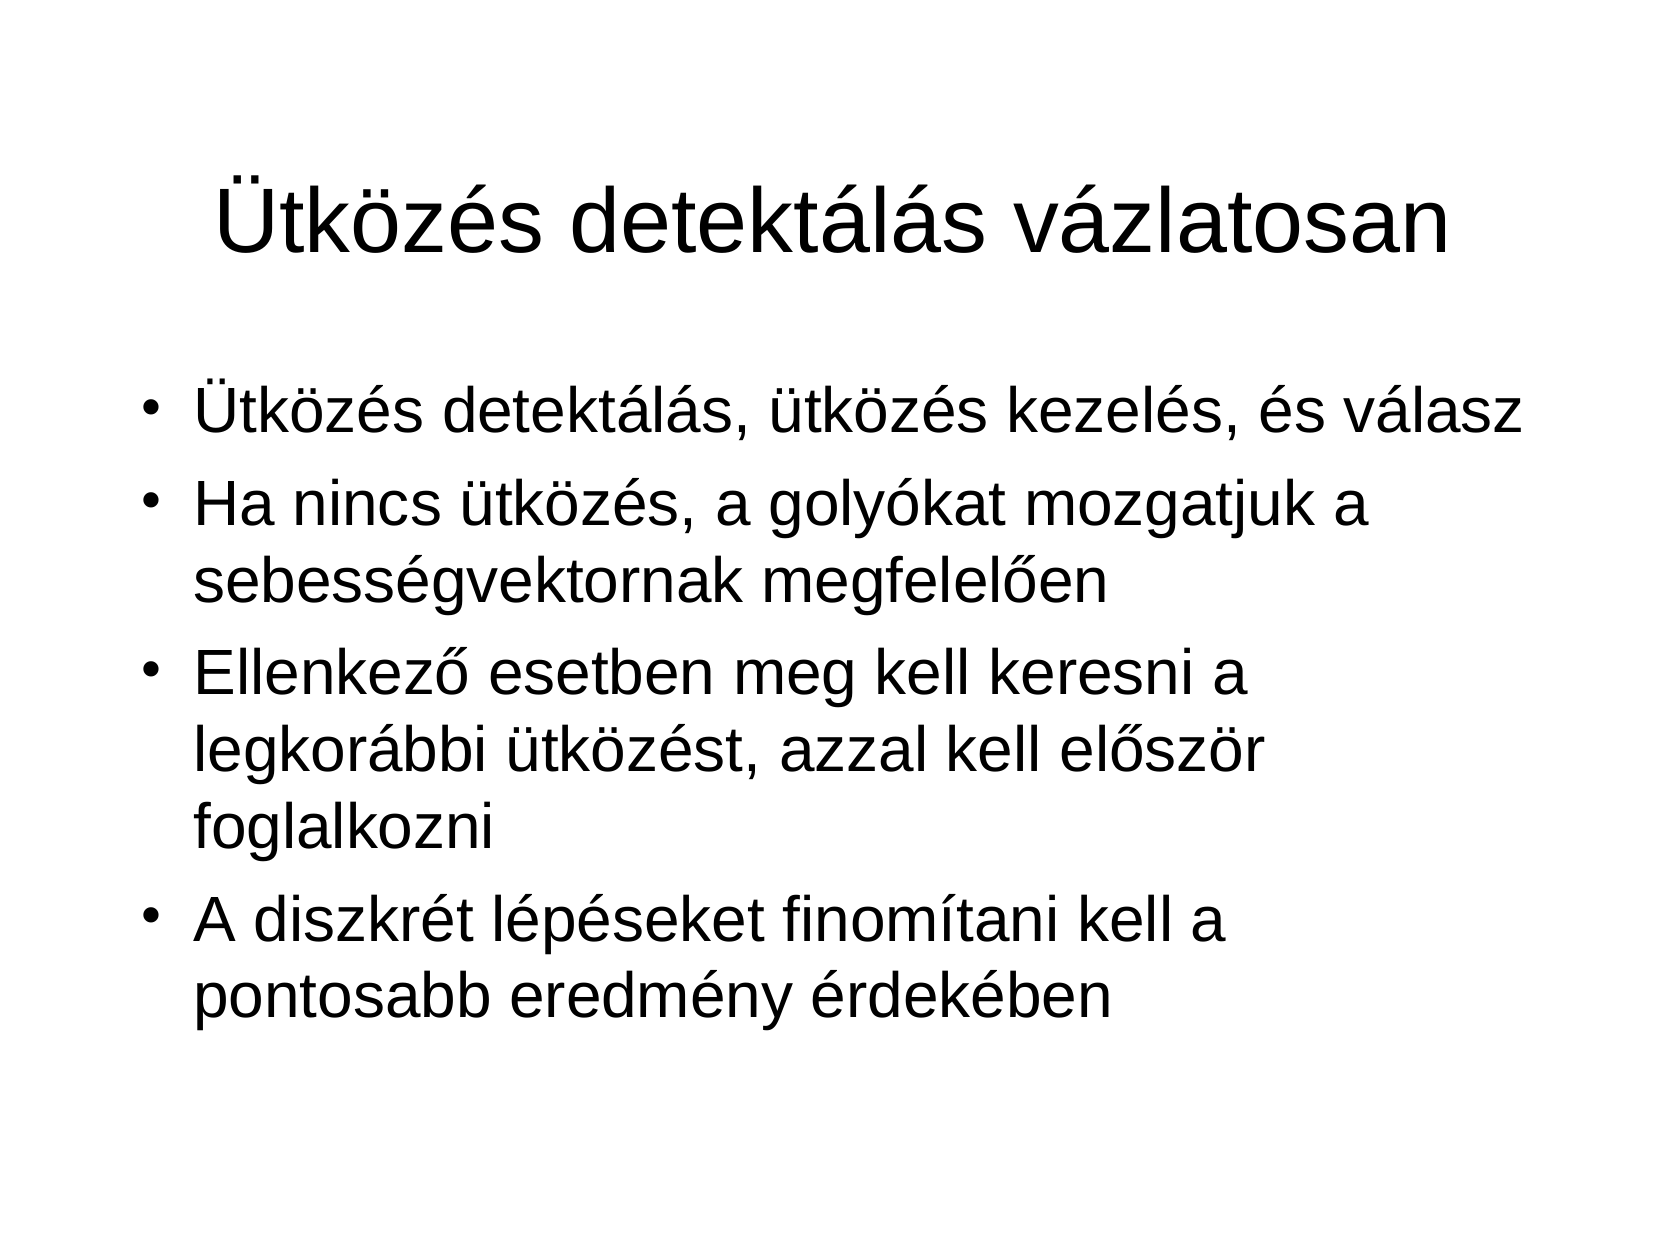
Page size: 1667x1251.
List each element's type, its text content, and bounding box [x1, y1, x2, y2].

list Ütközés detektálás, ütközés kezelés, és válasz Ha nincs ütközés, a golyókat mozgatjuk a sebességvektornak megfelelően Ellenkező esetben meg kell keresni a legkorábbi ütközést, azzal kell először foglalkozni A diszkrét lépéseket finomítani kell a pontosabb eredmény érdekében [124, 360, 1542, 1112]
title Ütközés detektálás vázlatosan [124, 110, 1542, 320]
